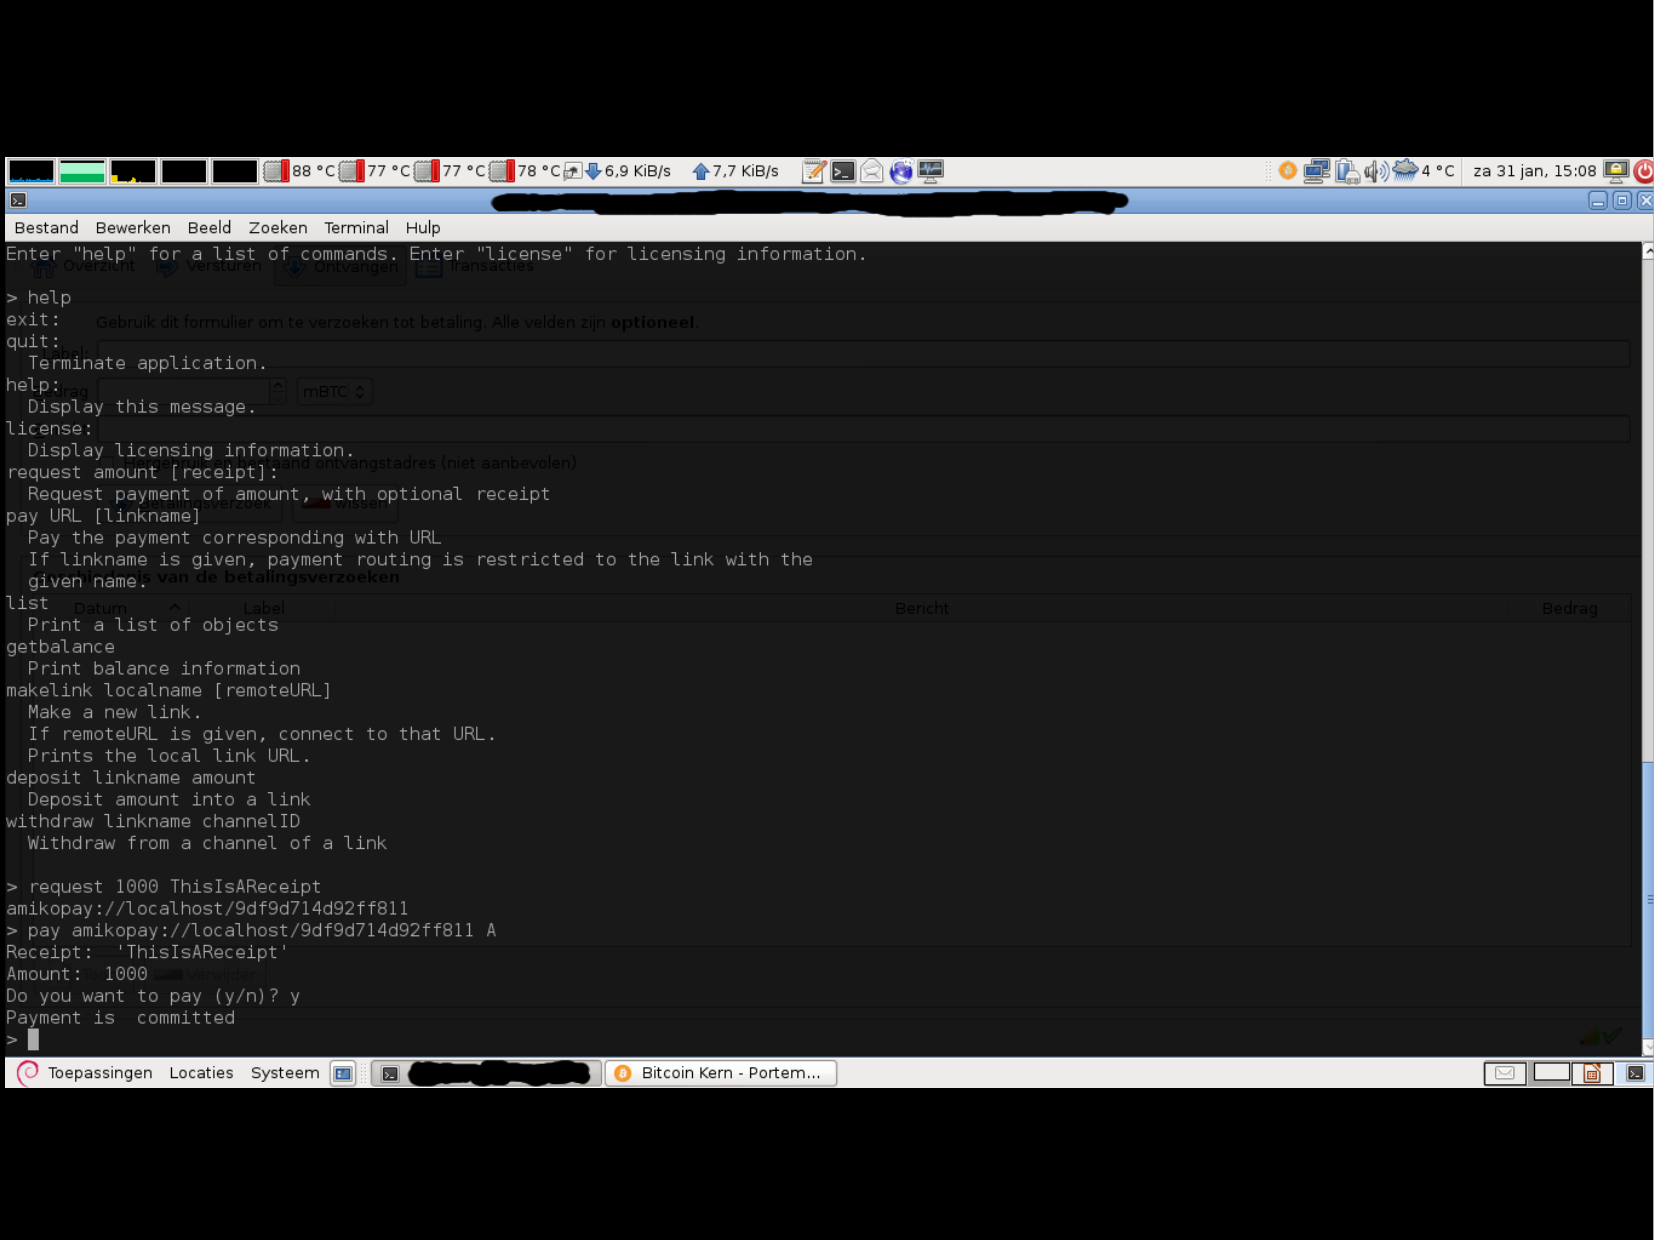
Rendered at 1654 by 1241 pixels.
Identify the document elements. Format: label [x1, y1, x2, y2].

picture [5, 157, 1654, 1088]
